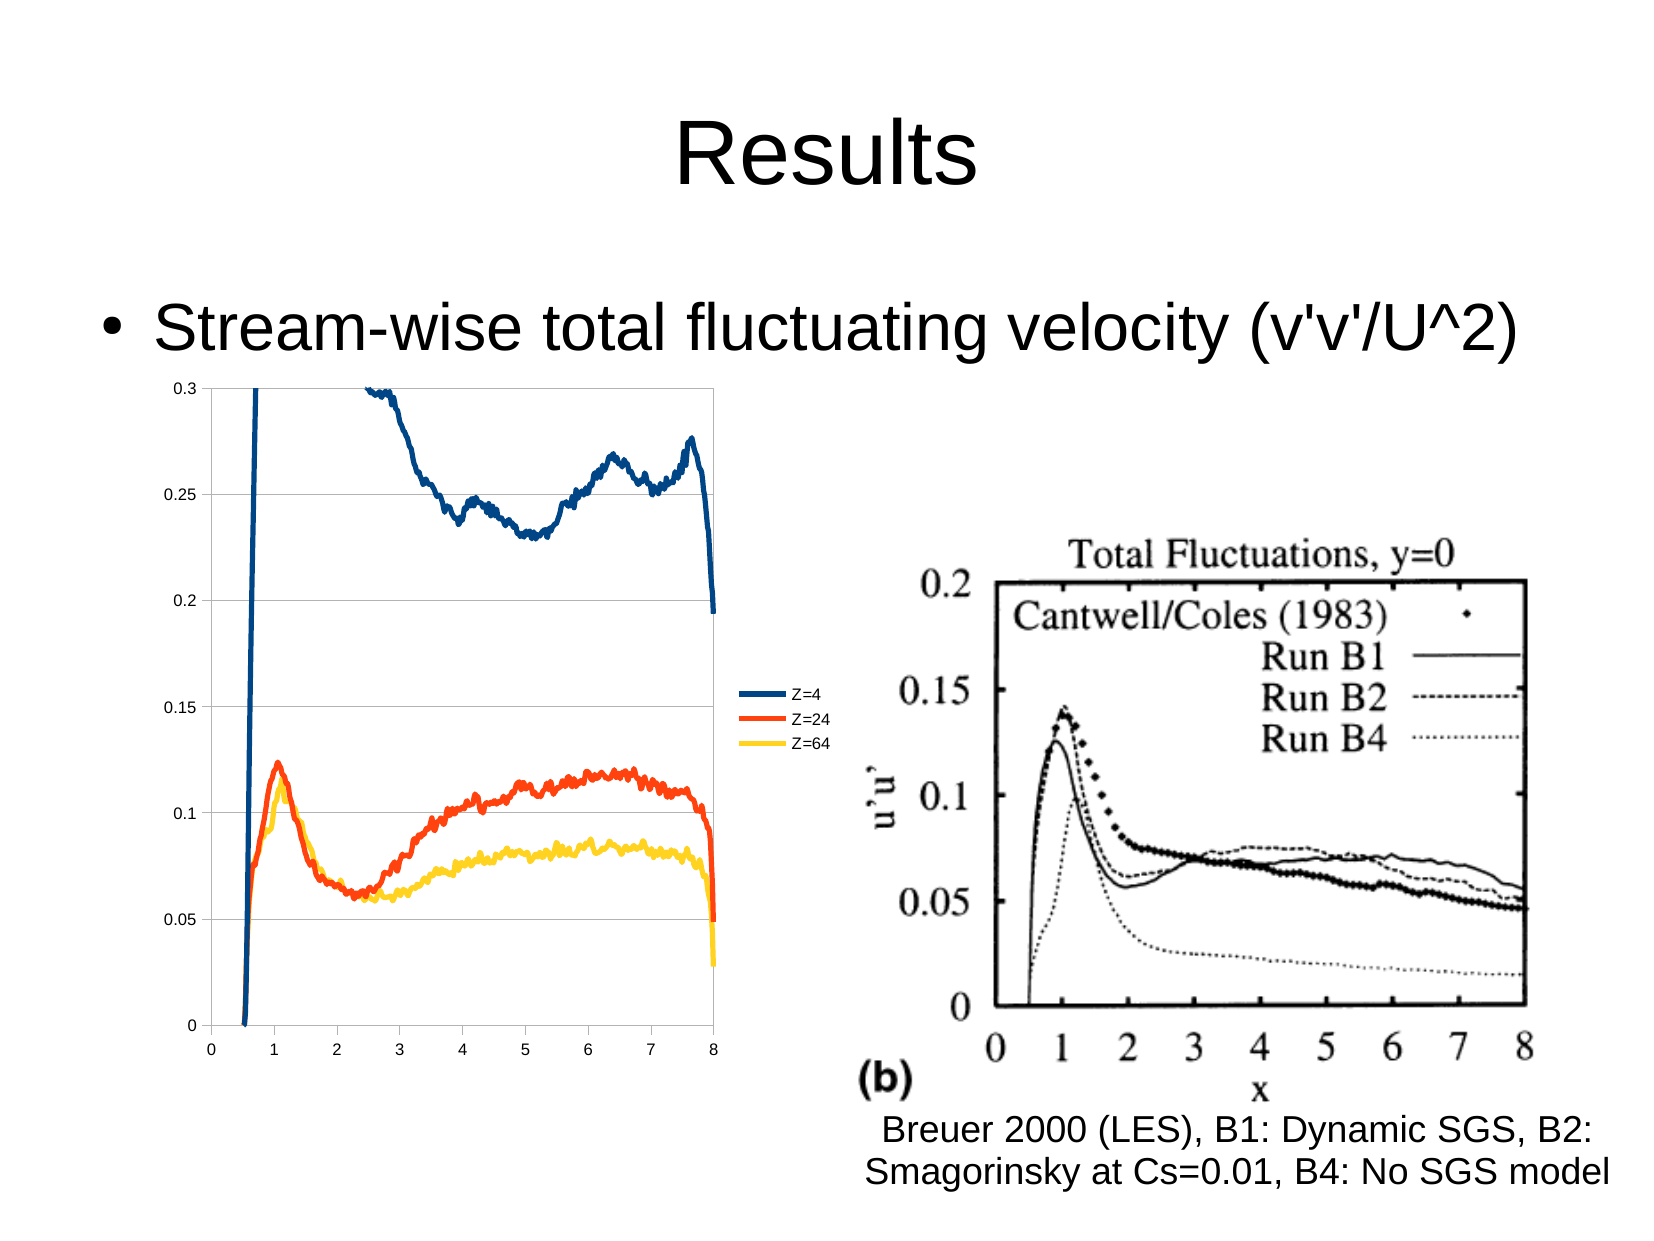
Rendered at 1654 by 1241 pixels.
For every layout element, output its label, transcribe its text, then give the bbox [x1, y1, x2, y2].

chart [150, 364, 850, 1074]
picture [825, 501, 1576, 1101]
title Results [82, 56, 1571, 250]
list Stream-wise total fluctuating velocity (v'v'/U^2) [82, 290, 1571, 1109]
text_box Breuer 2000 (LES), B1: Dynamic SGS, B2: Smagorinsky at Cs=0.01, B4: No SGS model [825, 1101, 1651, 1201]
